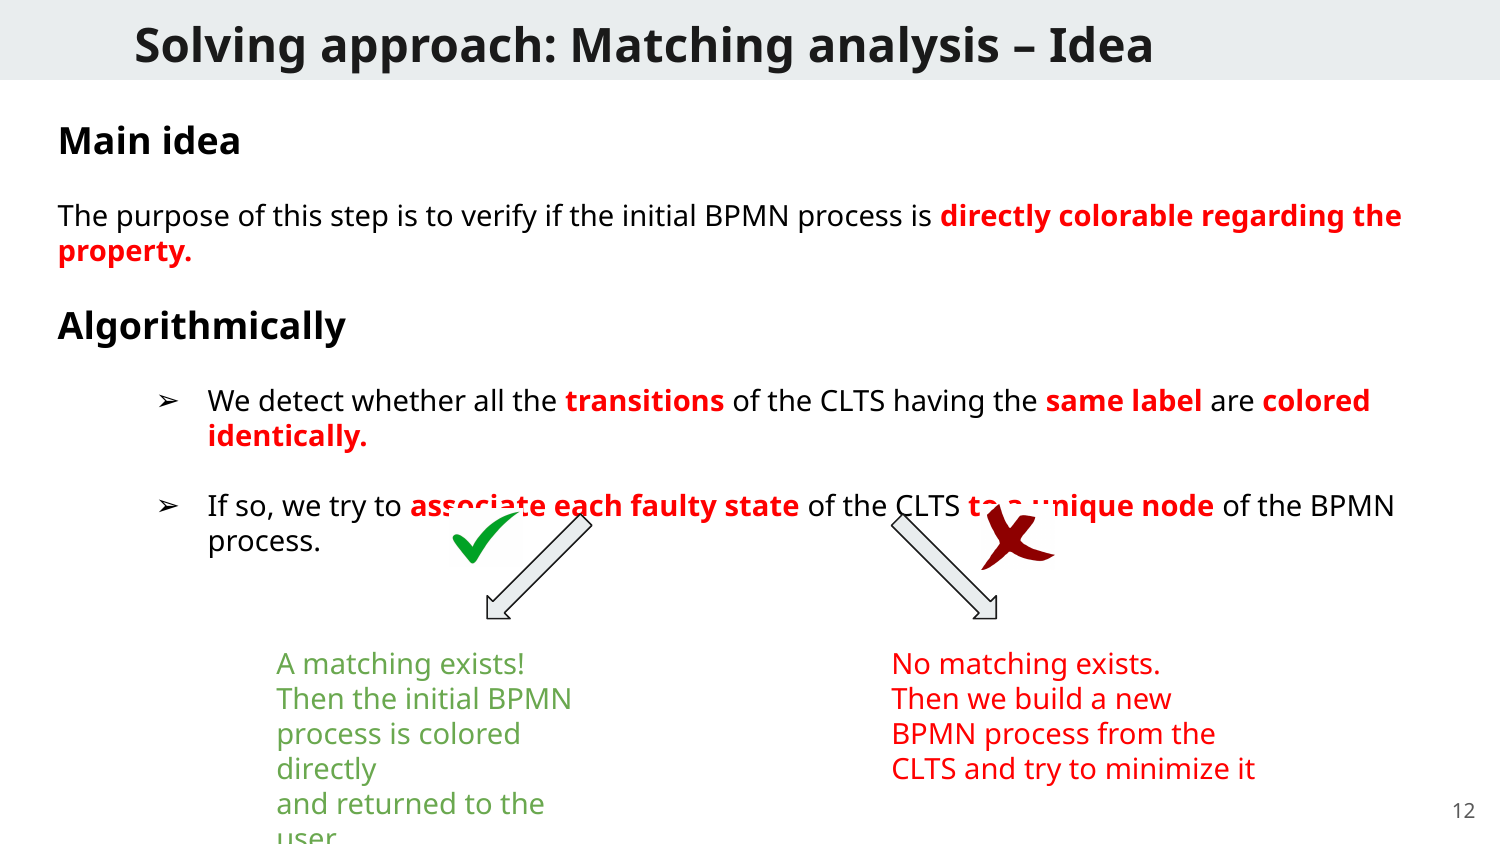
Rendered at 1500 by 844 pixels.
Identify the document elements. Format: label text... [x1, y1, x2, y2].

text_box A matching exists! Then the initial BPMN process is colored directly and returned to the user [261, 630, 628, 844]
slide_number <numéro> [1400, 779, 1491, 844]
text_box [487, 513, 592, 619]
text_box Main idea The purpose of this step is to verify if the initial BPMN process is directly colorable regarding the property. Algorithmically We detect whether all the transitions of the CLTS having the same label are colored identically. If so, we try to associate each faulty state of the CLTS to a unique node of the BPMN process. [42, 102, 1458, 607]
text_box [891, 513, 997, 619]
title Solving approach: Matching analysis – Idea [119, 0, 1381, 88]
picture [981, 504, 1055, 570]
text_box No matching exists. Then we build a new BPMN process from the CLTS and try to minimize it [876, 630, 1277, 801]
picture [449, 508, 523, 567]
